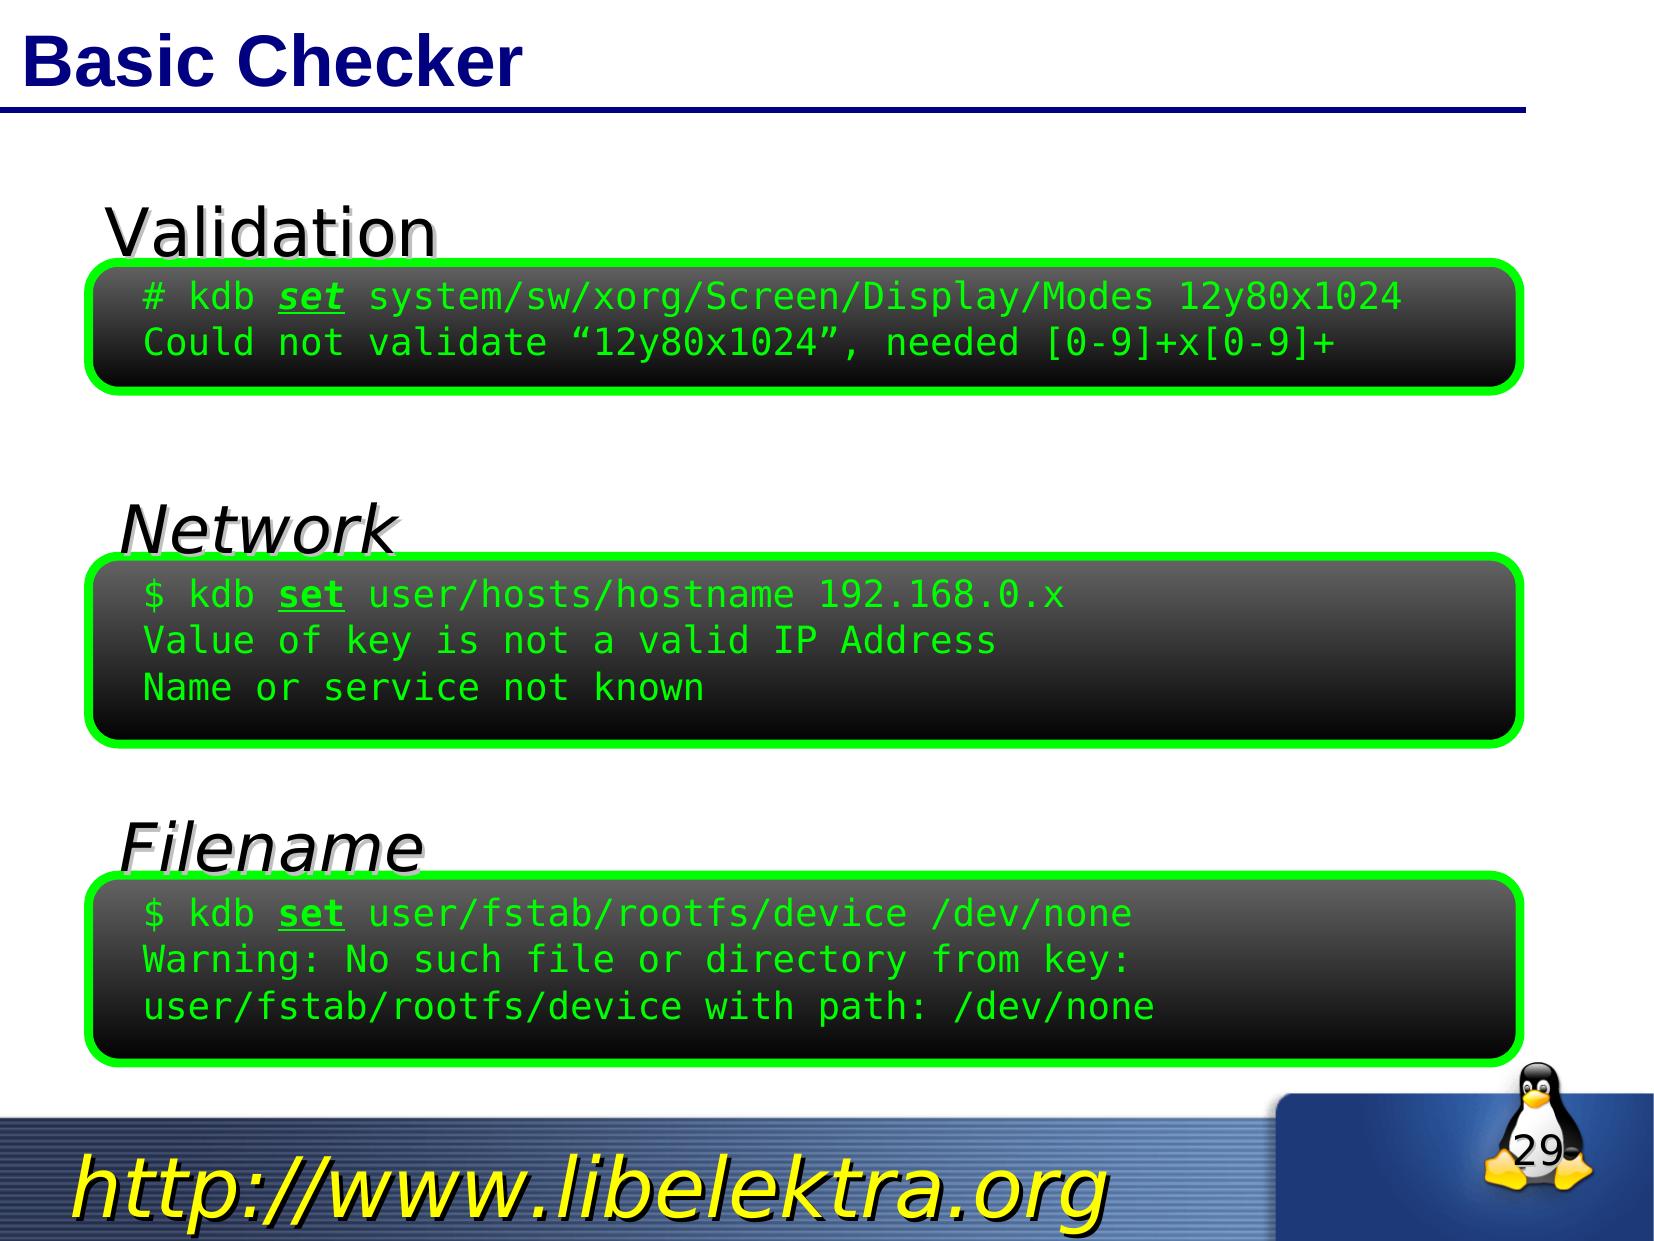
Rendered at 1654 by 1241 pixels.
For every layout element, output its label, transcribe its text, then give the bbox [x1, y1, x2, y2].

text_box Filename [104, 797, 666, 890]
text_box $ kdb set user/hosts/hostname 192.168.0.x Value of key is not a valid IP Address Name or service not known [142, 569, 1489, 732]
text_box [88, 262, 1521, 392]
text_box $ kdb set user/fstab/rootfs/device /dev/none Warning: No such file or directory from key: user/fstab/rootfs/device with path: /dev/none [142, 888, 1489, 1051]
text_box [88, 556, 1521, 745]
text_box Basic Checker [21, 14, 1611, 111]
text_box [88, 875, 1521, 1063]
picture [0, 1061, 1654, 1241]
text_box Network [104, 478, 666, 571]
text_box <Nummer> [1312, 1122, 1565, 1178]
text_box Validation [104, 188, 1071, 267]
text_box # kdb set system/sw/xorg/Screen/Display/Modes 12y80x1024 Could not validate “12y80x1024”, needed [0-9]+x[0-9]+ [142, 271, 1489, 383]
